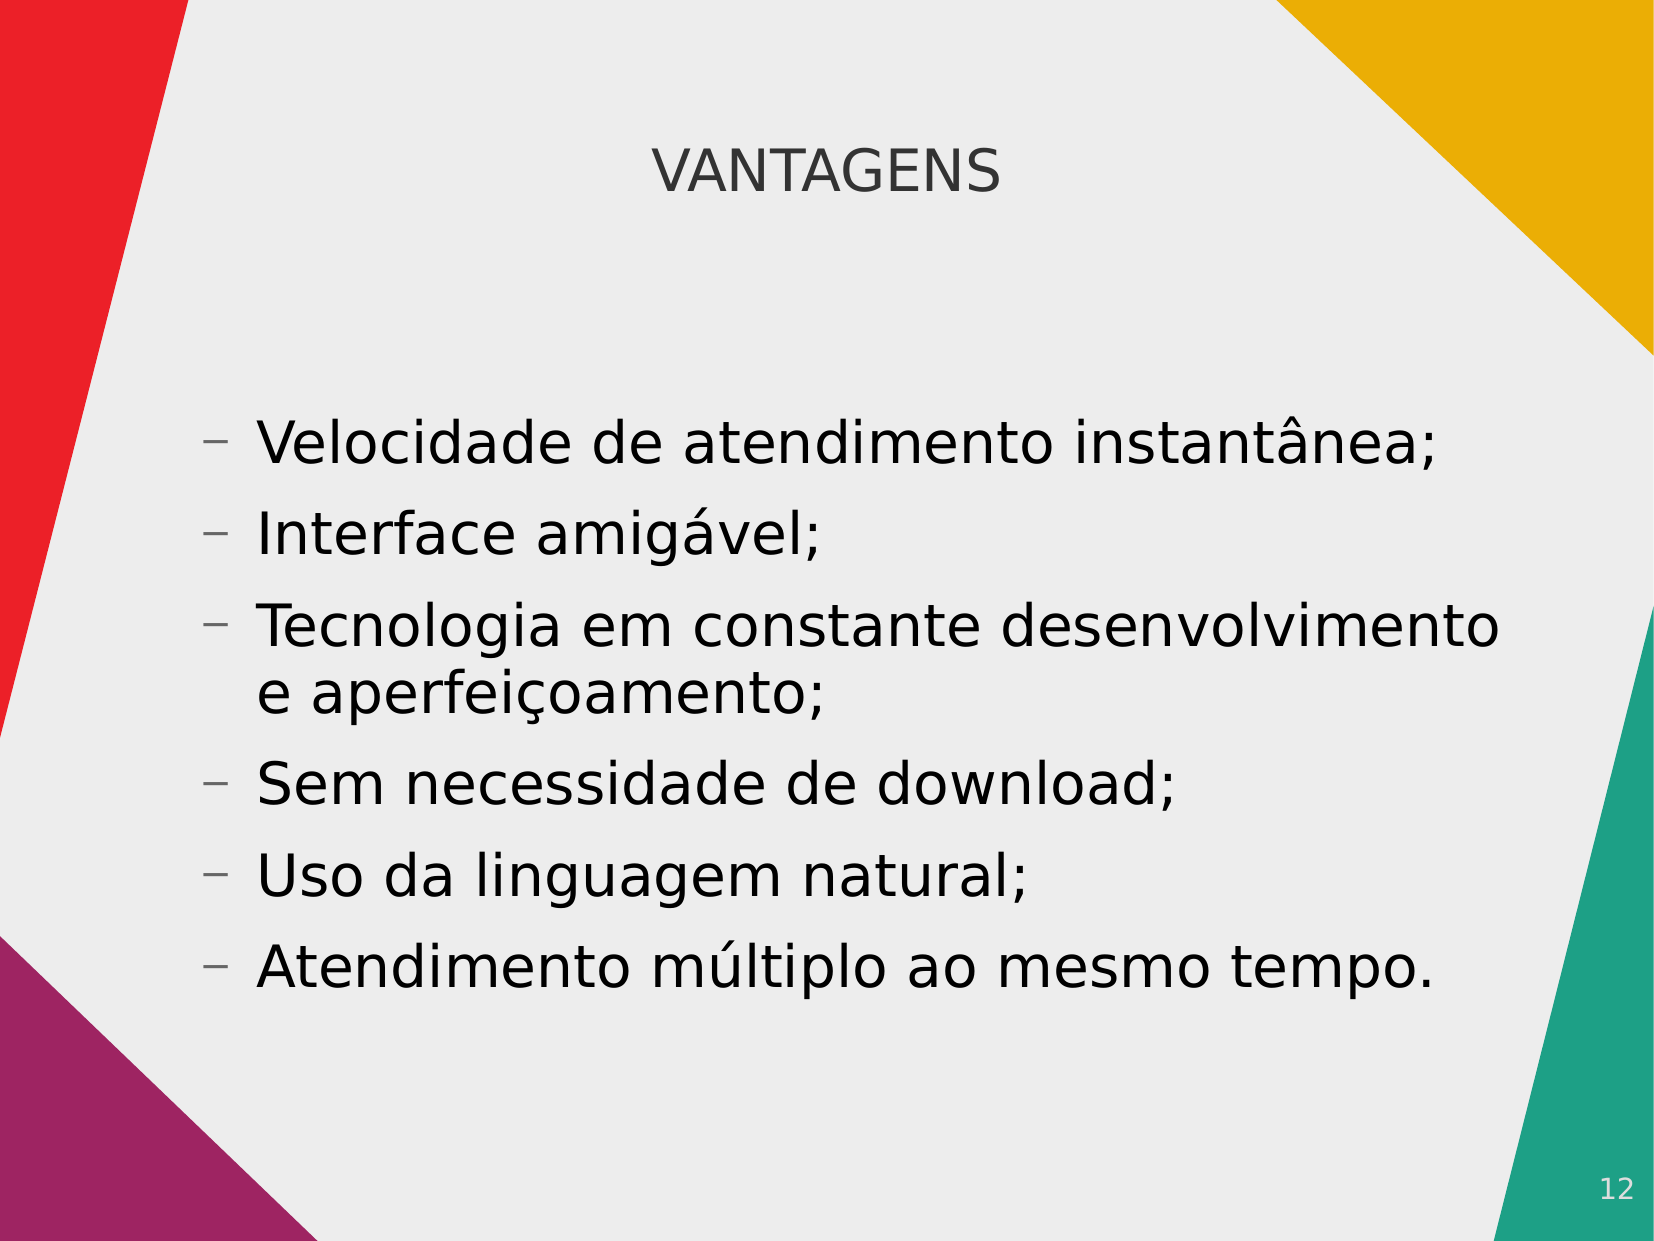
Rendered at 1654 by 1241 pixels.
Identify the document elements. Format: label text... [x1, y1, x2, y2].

list Velocidade de atendimento instantânea; Interface amigável; Tecnologia em constante desenvolvimento e aperfeiçoamento; Sem necessidade de download; Uso da linguagem natural; Atendimento múltiplo ao mesmo tempo. [114, 302, 1539, 1033]
title VANTAGENS [114, 73, 1539, 271]
